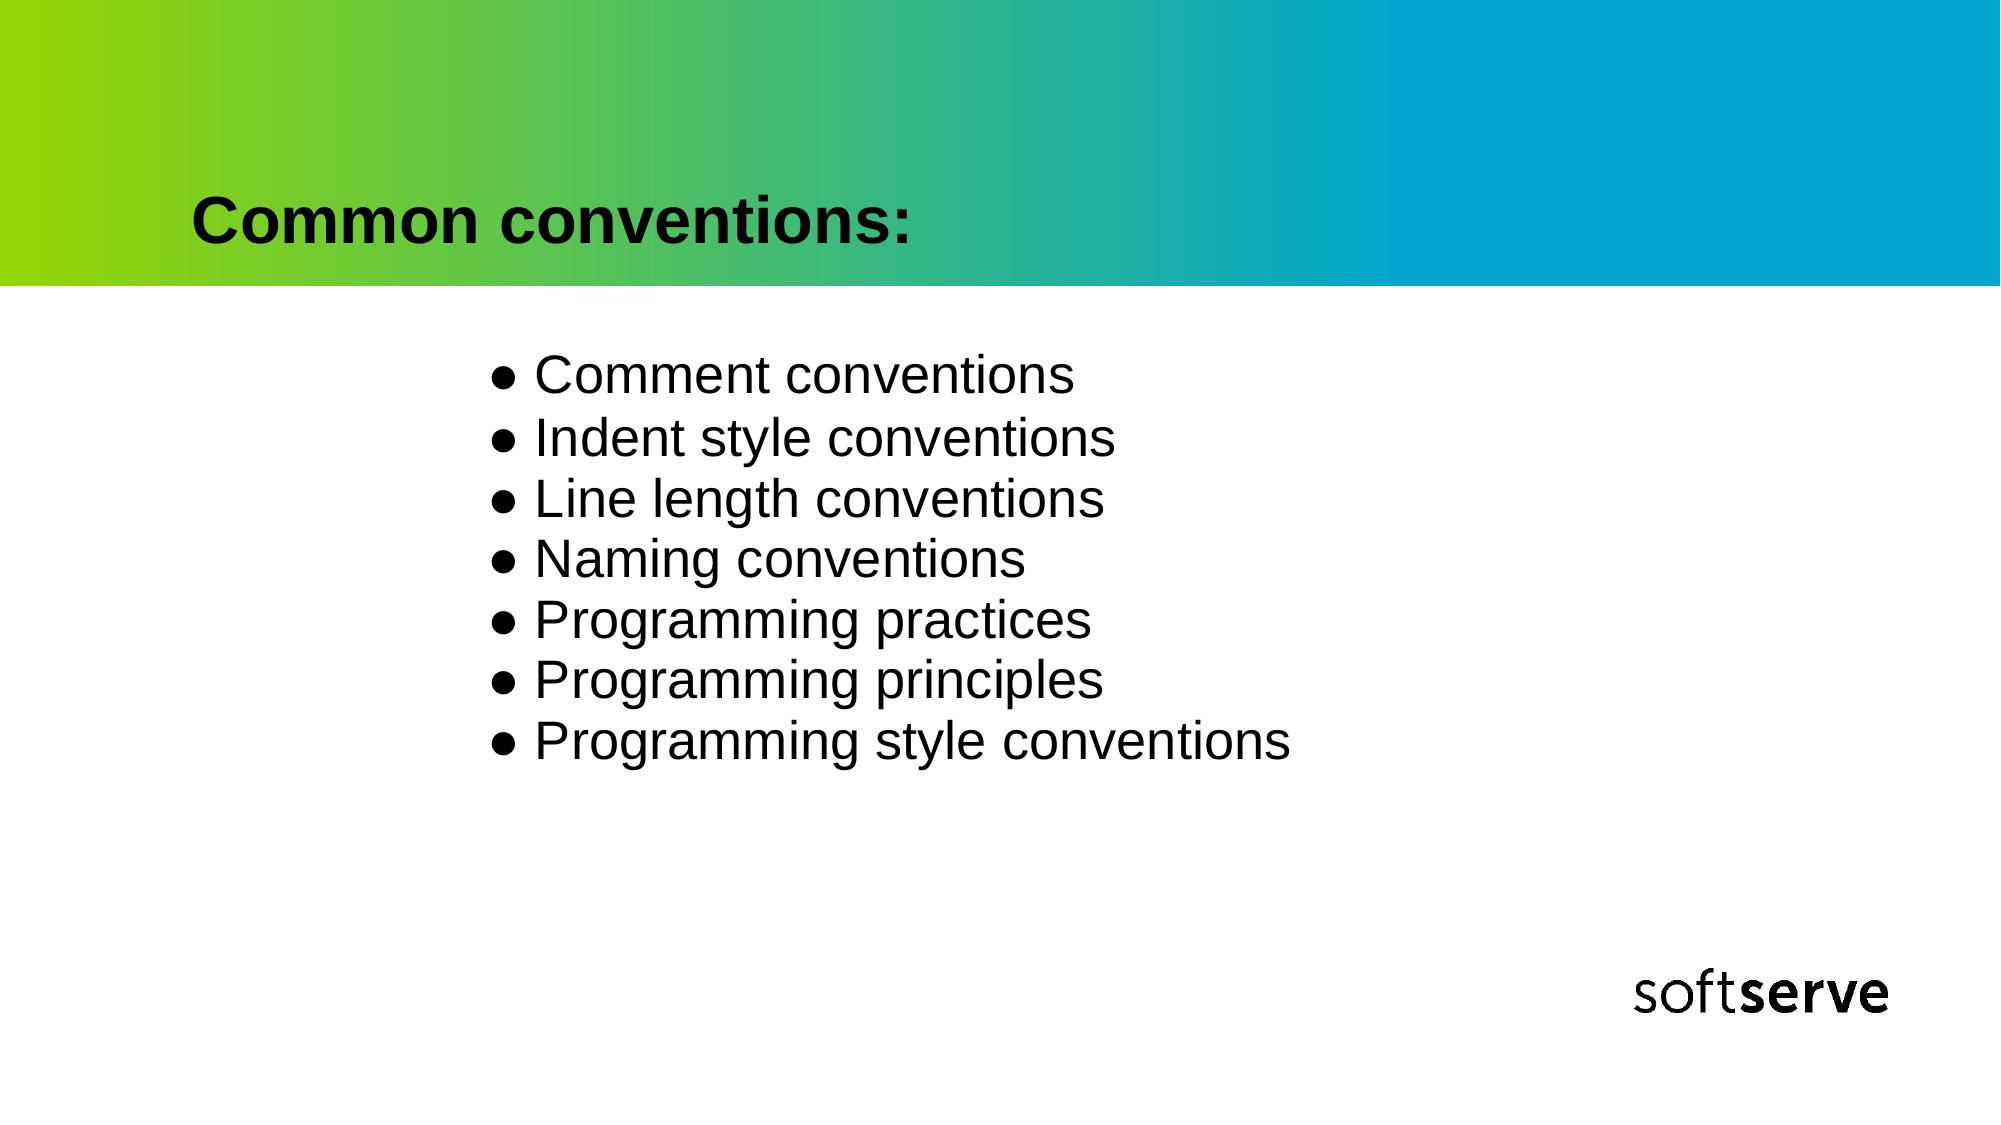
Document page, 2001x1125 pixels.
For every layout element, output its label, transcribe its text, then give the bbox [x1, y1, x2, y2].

text_box Common conventions: ● Comment conventions ● Indent style conventions ● Line length conventions ● Naming conventions ● Programming practices ● Programming principles ● Programming style conventions [177, 176, 1743, 1034]
picture [1743, 968, 1888, 1013]
